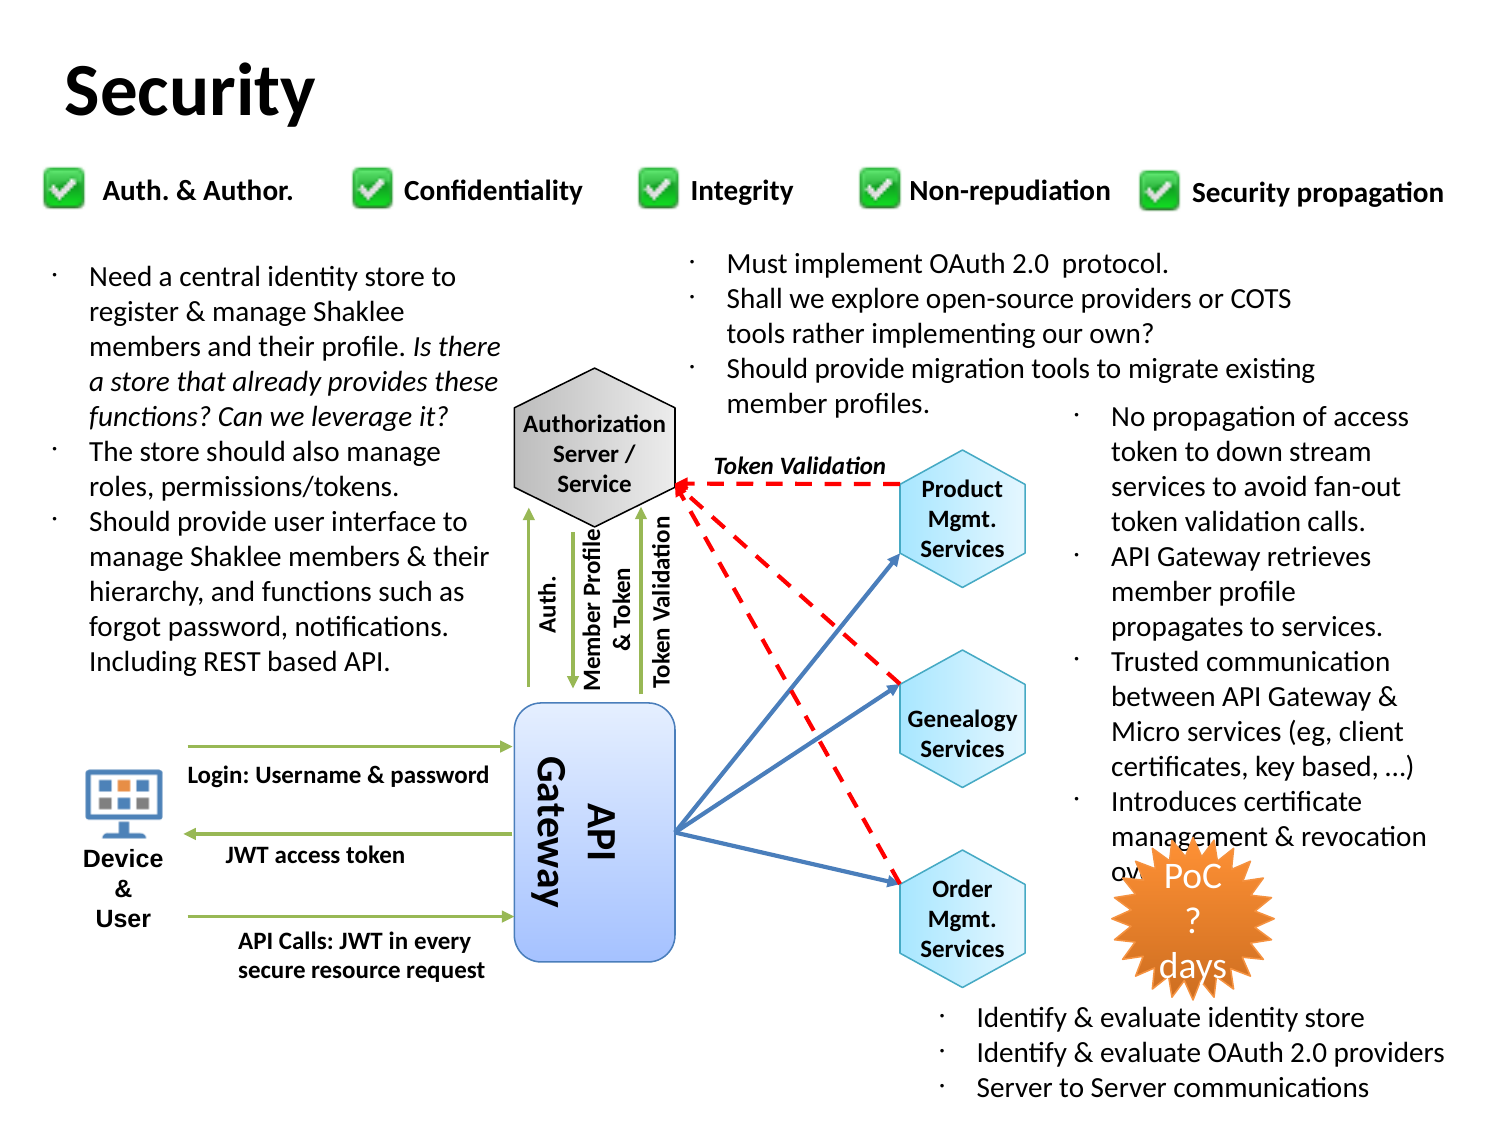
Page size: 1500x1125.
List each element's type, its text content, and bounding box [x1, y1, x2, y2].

picture [350, 165, 397, 213]
text_box Token Validation [704, 450, 896, 480]
text_box Product Mgmt. Services [900, 450, 1026, 588]
text_box Must implement OAuth 2.0 protocol. Shall we explore open-source providers or COTS tools rather implementing our own? Should provide migration tools to migrate existing member profiles. [674, 237, 1350, 428]
title Security [50, 39, 1400, 132]
picture [83, 767, 164, 840]
text_box Confidentiality [389, 163, 600, 214]
text_box No propagation of access token to down stream services to avoid fan-out token validation calls. API Gateway retrieves member profile propagates to services. Trusted communication between API Gateway & Micro services (eg, client certificates, key based, …) Introduces certificate management & revocation overheads. [1059, 389, 1447, 895]
text_box Login: Username & password [187, 758, 500, 789]
picture [1137, 168, 1184, 215]
text_box API Gateway [514, 702, 676, 962]
list Security propagation [1177, 166, 1478, 924]
text_box Token Validation [644, 506, 675, 699]
text_box Member Profile & Token [574, 527, 635, 693]
text_box Authorization Server / Service [525, 368, 676, 527]
text_box Auth. & Author. [87, 163, 332, 214]
text_box Integrity [675, 163, 821, 214]
text_box Identify & evaluate identity store Identify & evaluate OAuth 2.0 providers Server to Server communications [924, 991, 1475, 1111]
text_box PoC ? days [1111, 837, 1275, 1000]
text_box Device & User [71, 842, 175, 933]
picture [41, 165, 89, 213]
text_box Non-repudiation [894, 163, 1140, 214]
text_box JWT access token [225, 838, 488, 869]
text_box Genealogy Services [900, 650, 1026, 788]
text_box Need a central identity store to register & manage Shaklee members and their profile. Is there a store that already provides these functions? Can we leverage it? The store should also manage roles, permissions/tokens. Should provide user interface to manage Shaklee members & their hierarchy, and functions such as forgot password, notifications. Including REST based API. [37, 249, 525, 685]
picture [636, 165, 683, 213]
text_box API Calls: JWT in every secure resource request [238, 924, 500, 985]
text_box Order Mgmt. Services [900, 850, 1026, 988]
picture [857, 165, 905, 213]
text_box Auth. [530, 542, 561, 668]
